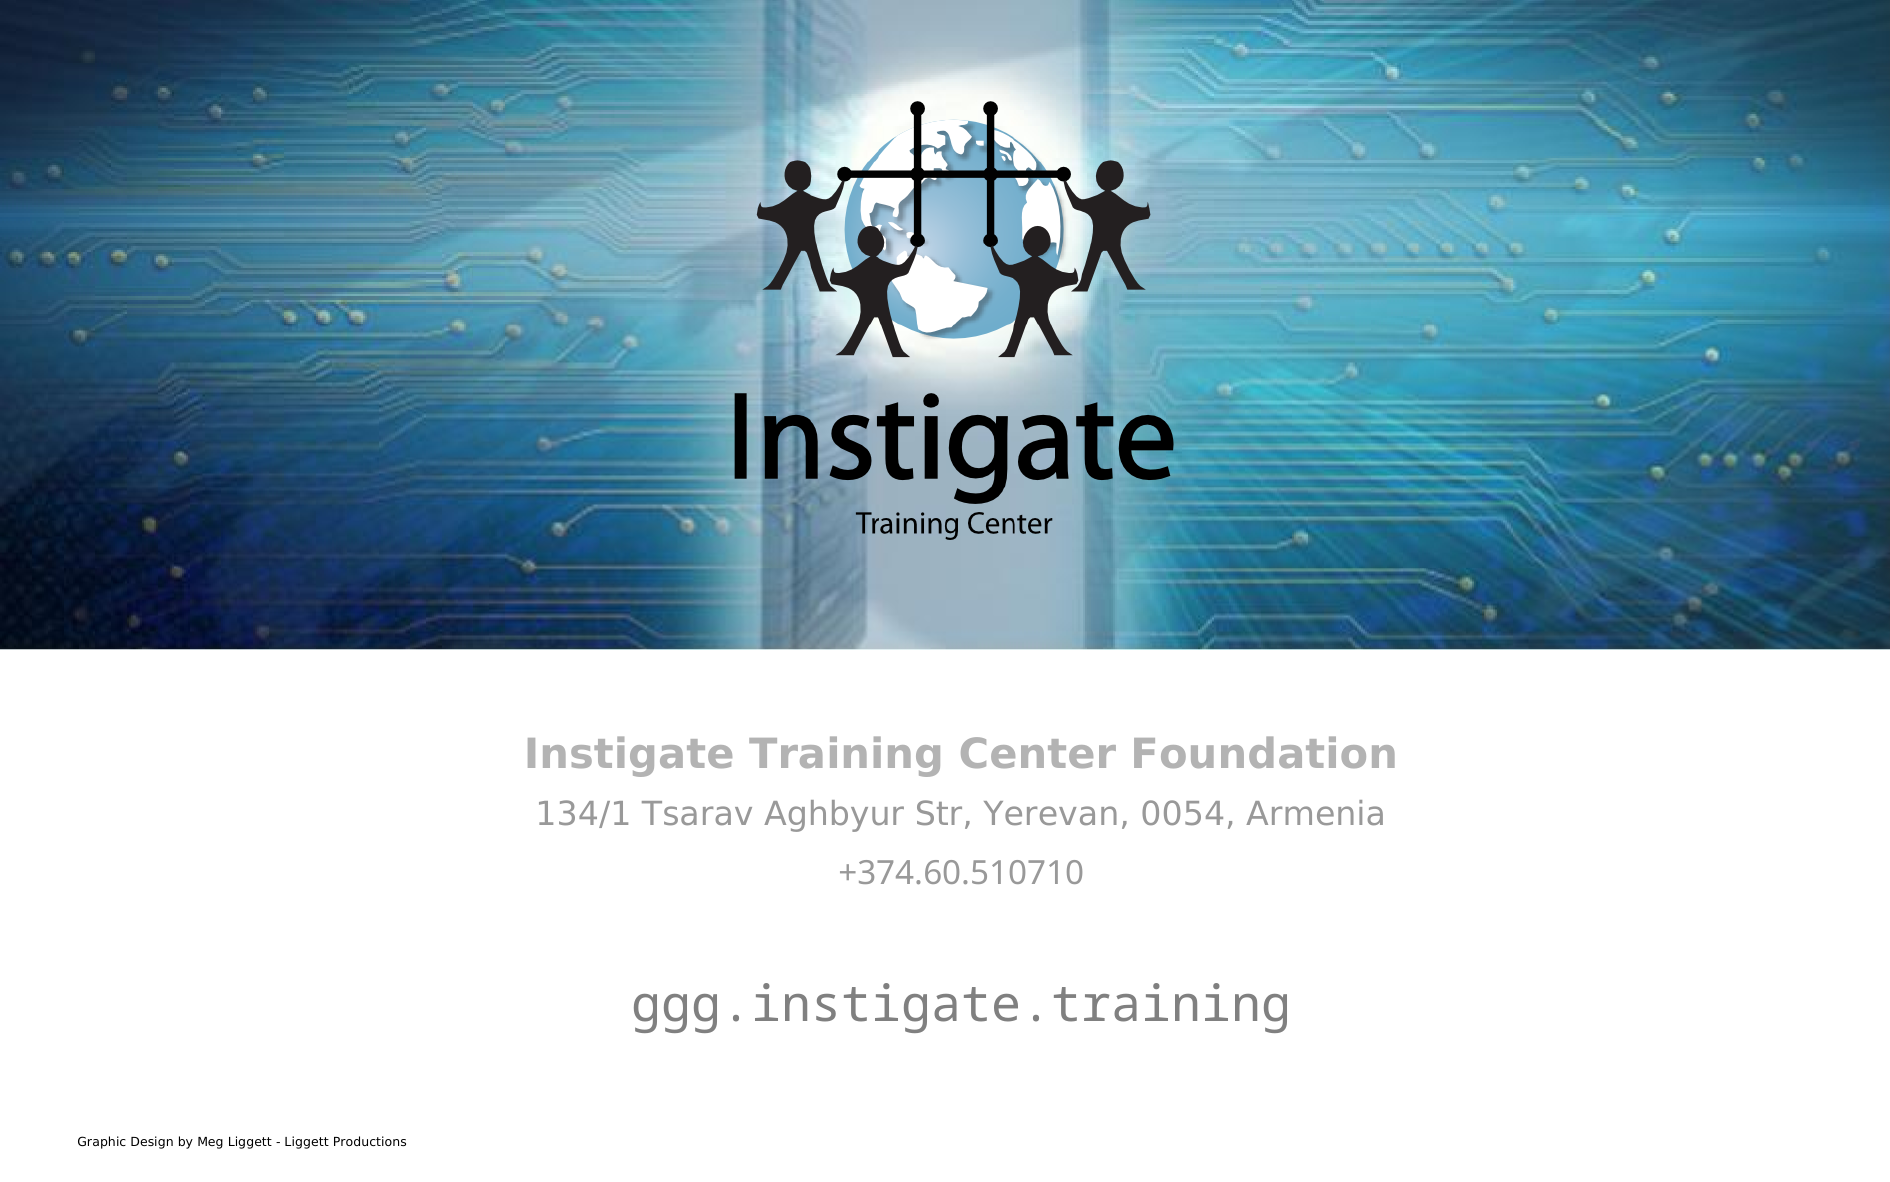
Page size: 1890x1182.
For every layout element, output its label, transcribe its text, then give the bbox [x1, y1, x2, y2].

subtitle Instigate Training Center Foundation 134/1 Tsarav Aghbyur Str, Yerevan, 0054, Armenia +374.60.510710 ggg.instigate.training [300, 726, 1623, 1016]
picture [0, 0, 1890, 650]
